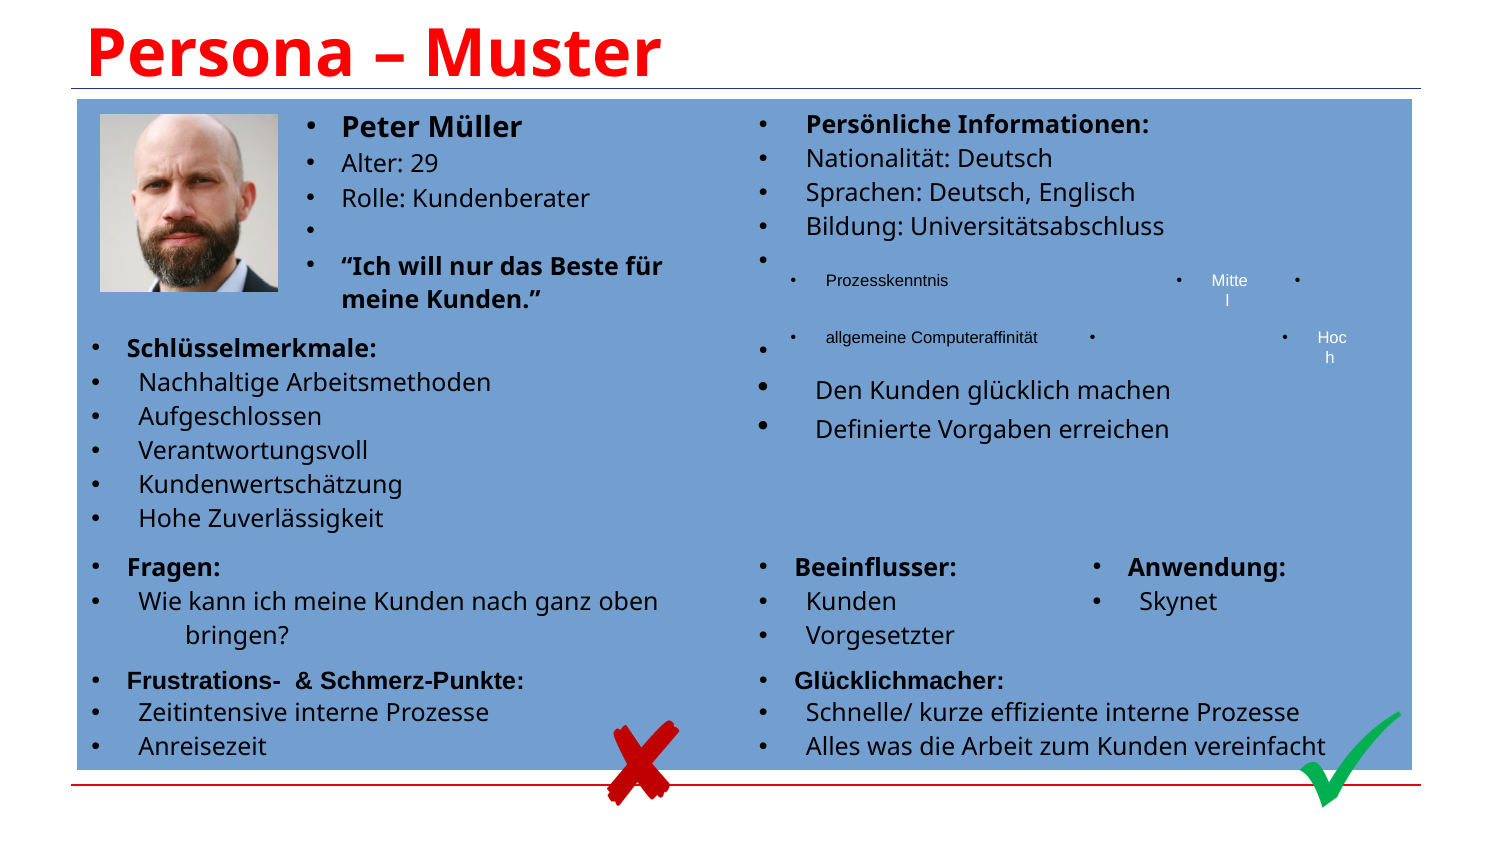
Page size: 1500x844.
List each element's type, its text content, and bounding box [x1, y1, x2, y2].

table_cell Glücklichmacher: Schnelle/ kurze effiziente interne Prozesse Alles was die Arbeit zum Kunden vereinfacht [744, 660, 1412, 770]
table_cell [1161, 320, 1263, 376]
table_header Peter Müller Alter: 29 Rolle: Kundenberater “Ich will nur das Beste für meine Kunden.” [291, 99, 744, 324]
table_header [1263, 263, 1366, 320]
table_header Prozesskenntnis [776, 263, 1058, 320]
table_header [77, 99, 291, 324]
picture [100, 114, 278, 293]
table_cell Fragen: Wie kann ich meine Kunden nach ganz oben bringen? [77, 543, 744, 660]
table_cell allgemeine Computeraffinität [776, 320, 1058, 376]
table_cell Hoch [1263, 320, 1366, 376]
table_cell Kernziele: Den Kunden glücklich machen Definierte Vorgaben erreichen [744, 324, 1412, 543]
table_header [1058, 263, 1161, 320]
text_box  [546, 659, 743, 770]
table_header Mittel [1161, 263, 1263, 320]
table_cell [1058, 320, 1161, 376]
table_header Persönliche Informationen: Nationalität: Deutsch Sprachen: Deutsch, Englisch Bildung: Universitätsabschluss [744, 99, 1412, 324]
table_cell Anwendung: Skynet [1078, 543, 1412, 660]
table_cell Frustrations- & Schmerz-Punkte: Zeitintensive interne Prozesse Anreisezeit [77, 660, 546, 770]
table_cell Beeinflusser: Kunden Vorgesetzter [744, 543, 1078, 660]
text_box  [1253, 670, 1449, 781]
title Persona – Muster [70, 2, 1421, 92]
table_cell Schlüsselmerkmale: Nachhaltige Arbeitsmethoden Aufgeschlossen Verantwortungsvoll Kundenwertschätzung Hohe Zuverlässigkeit [77, 324, 744, 543]
